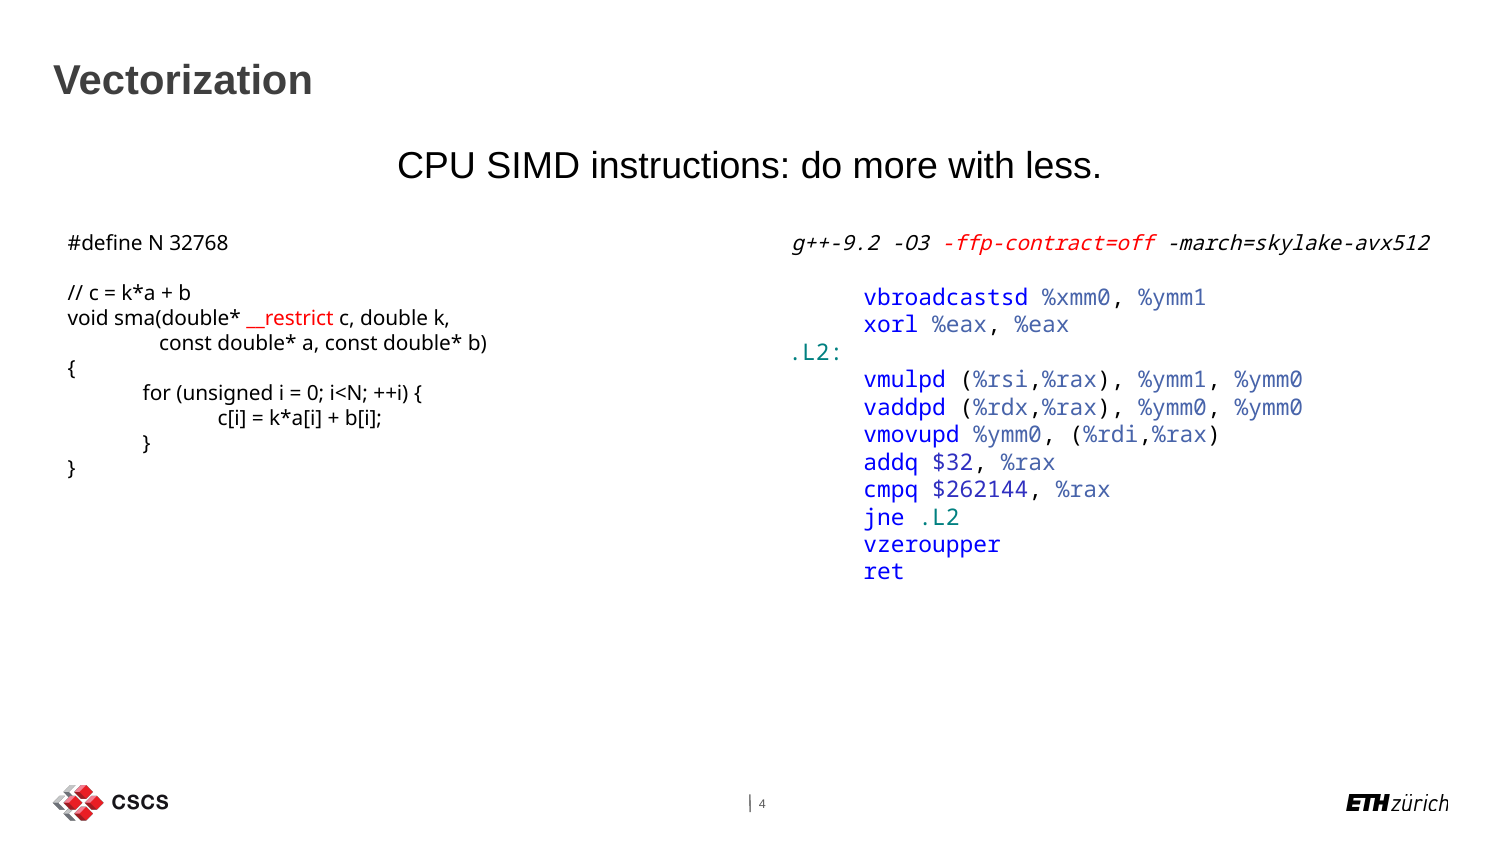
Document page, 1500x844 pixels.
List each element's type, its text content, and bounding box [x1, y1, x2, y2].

picture [1346, 794, 1448, 811]
text_box g++-9.2 -O3 -ffp-contract=off -march=skylake-avx512 vbroadcastsd %xmm0, %ymm1 xorl %eax, %eax .L2: vmulpd (%rsi,%rax), %ymm1, %ymm0 vaddpd (%rdx,%rax), %ymm0, %ymm0 vmovupd %ymm0, (%rdi,%rax) addq $32, %rax cmpq $262144, %rax jne .L2 vzeroupper ret [773, 215, 1447, 767]
slide_number <number> [750, 794, 798, 813]
list CPU SIMD instructions: do more with less. [53, 133, 1447, 767]
text_box #define N 32768 // c = k*a + b void sma(double* __restrict c, double k, const double* a, const double* b) { for (unsigned i = 0; i<N; ++i) { c[i] = k*a[i] + b[i]; } } [52, 215, 727, 767]
picture [43, 775, 177, 830]
title Vectorization [53, 5, 1447, 112]
